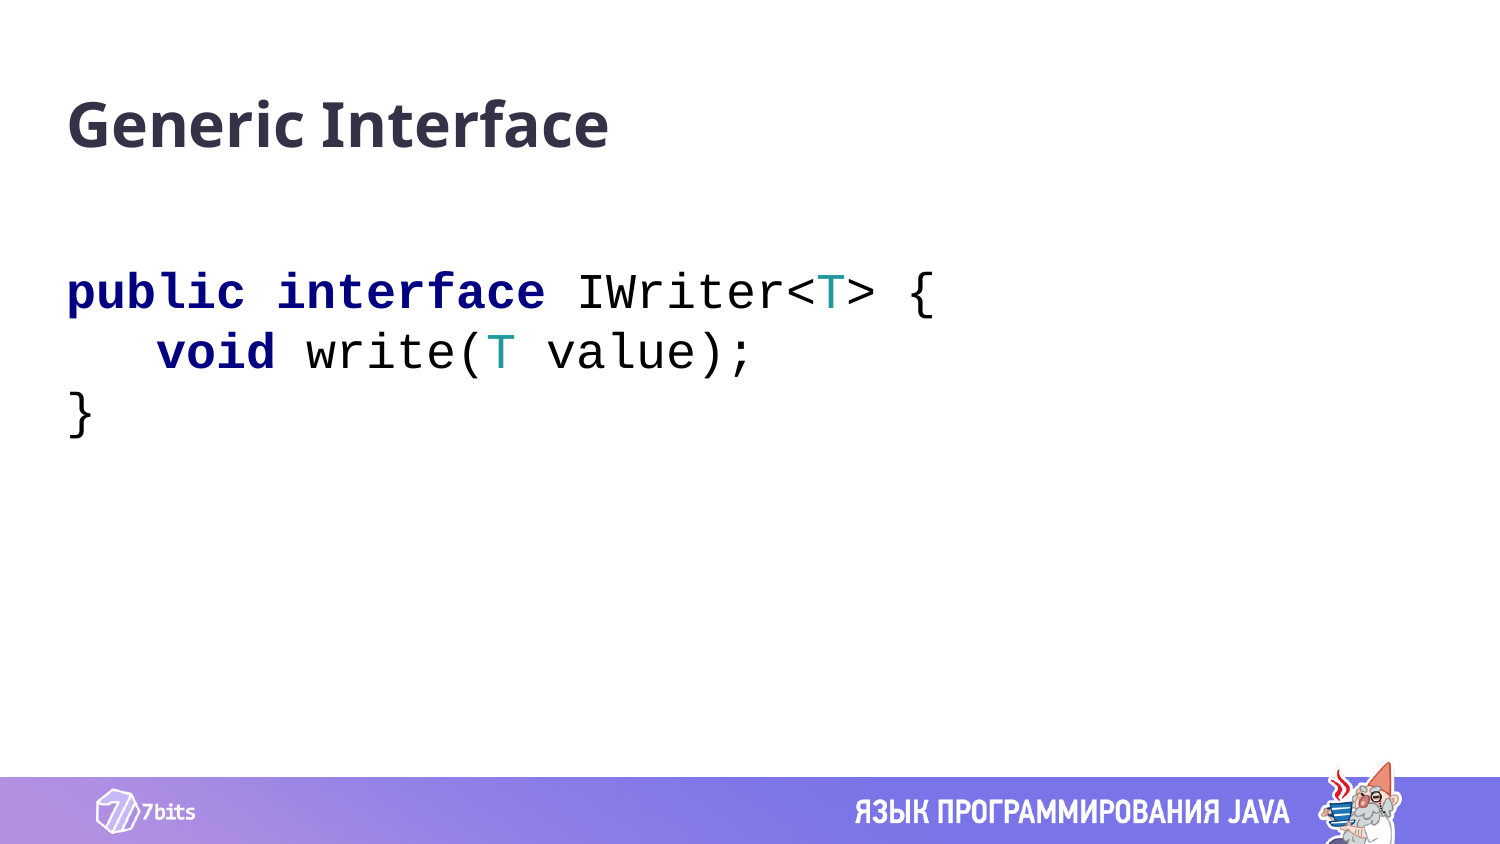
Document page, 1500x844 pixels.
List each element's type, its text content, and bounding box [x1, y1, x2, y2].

list public interface IWriter<T> { void write(T value); } [51, 184, 1449, 745]
title Generic Interface [51, 69, 1449, 164]
picture [0, 717, 1500, 844]
